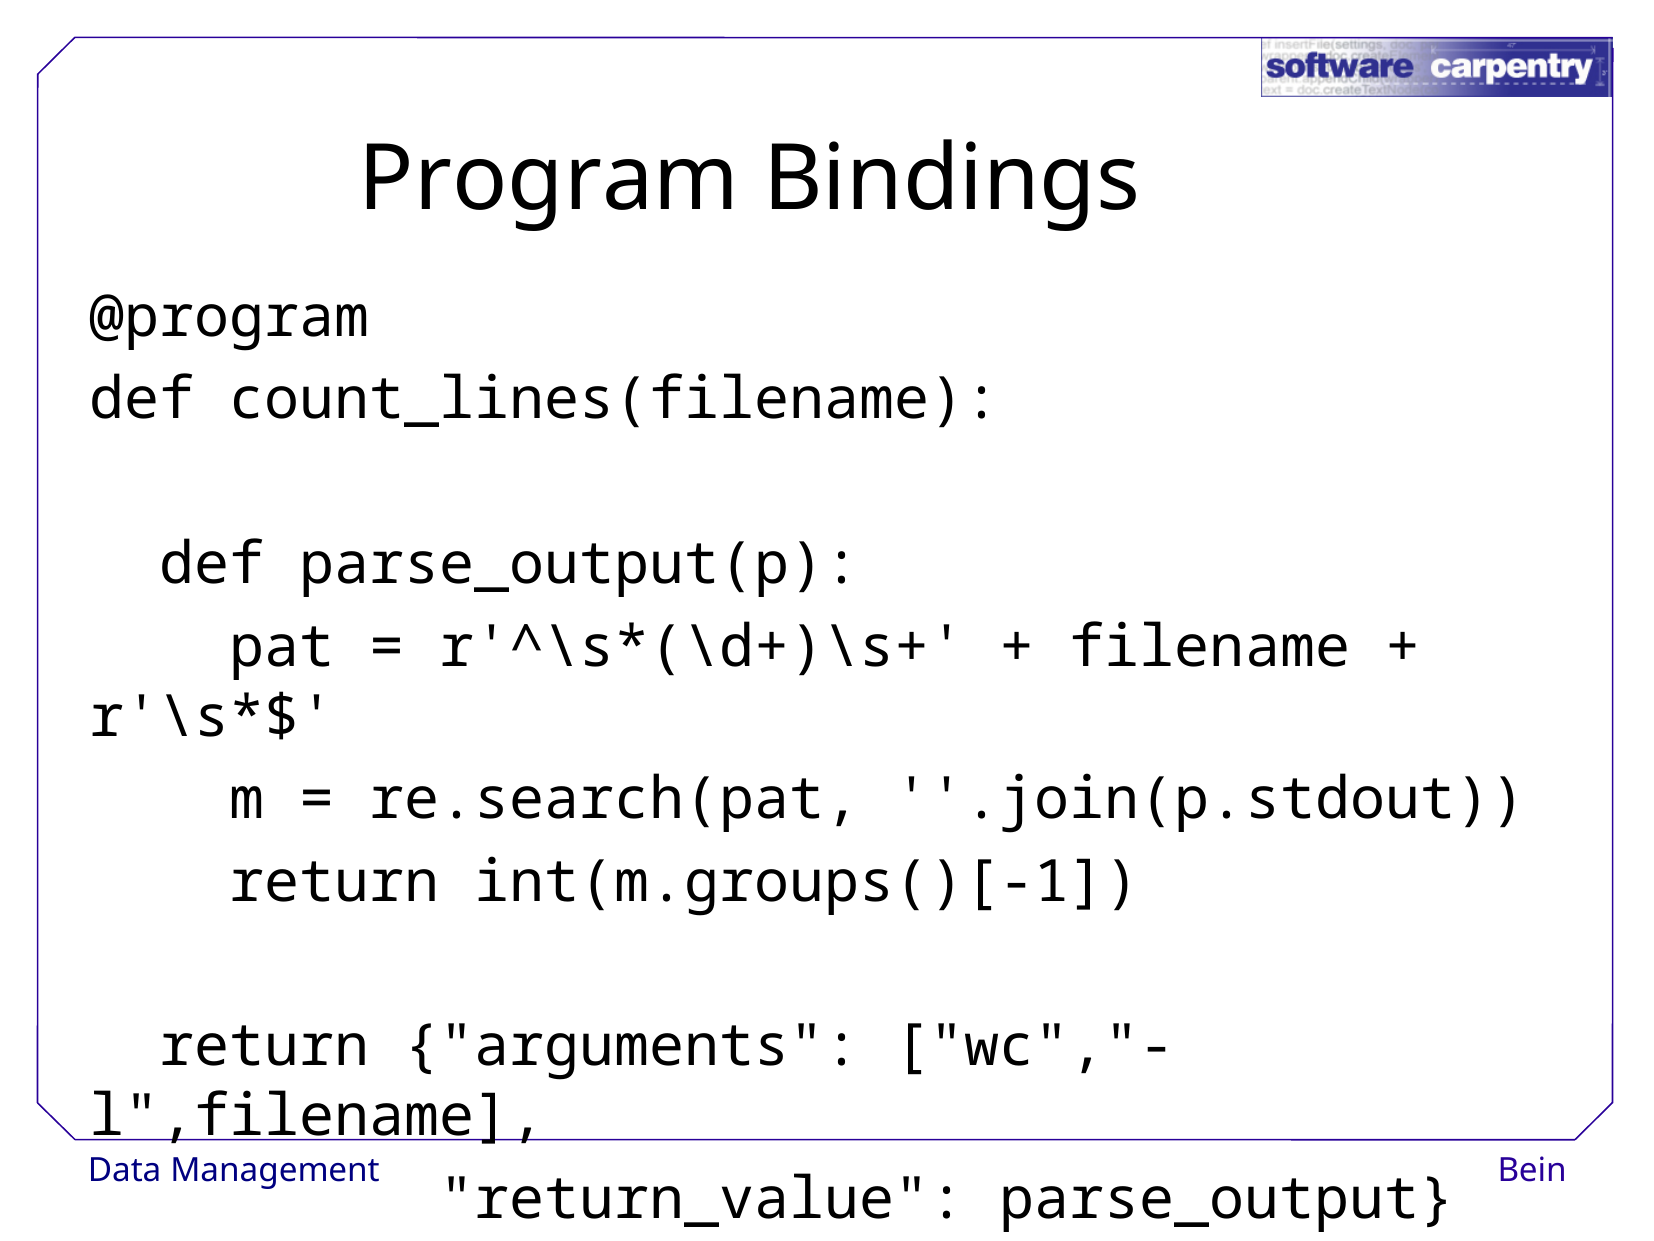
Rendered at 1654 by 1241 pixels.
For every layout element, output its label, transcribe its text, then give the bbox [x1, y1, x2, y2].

picture [1261, 39, 1613, 97]
text_box @program def count_lines(filename): def parse_output(p): pat = r'^\s*(\d+)\s+' + filename + r'\s*$' m = re.search(pat, ''.join(p.stdout)) return int(m.groups()[-1]) return {"arguments": ["wc","-l",filename], "return_value": parse_output} [75, 270, 1555, 1121]
text_box Program Bindings [75, 119, 1426, 270]
